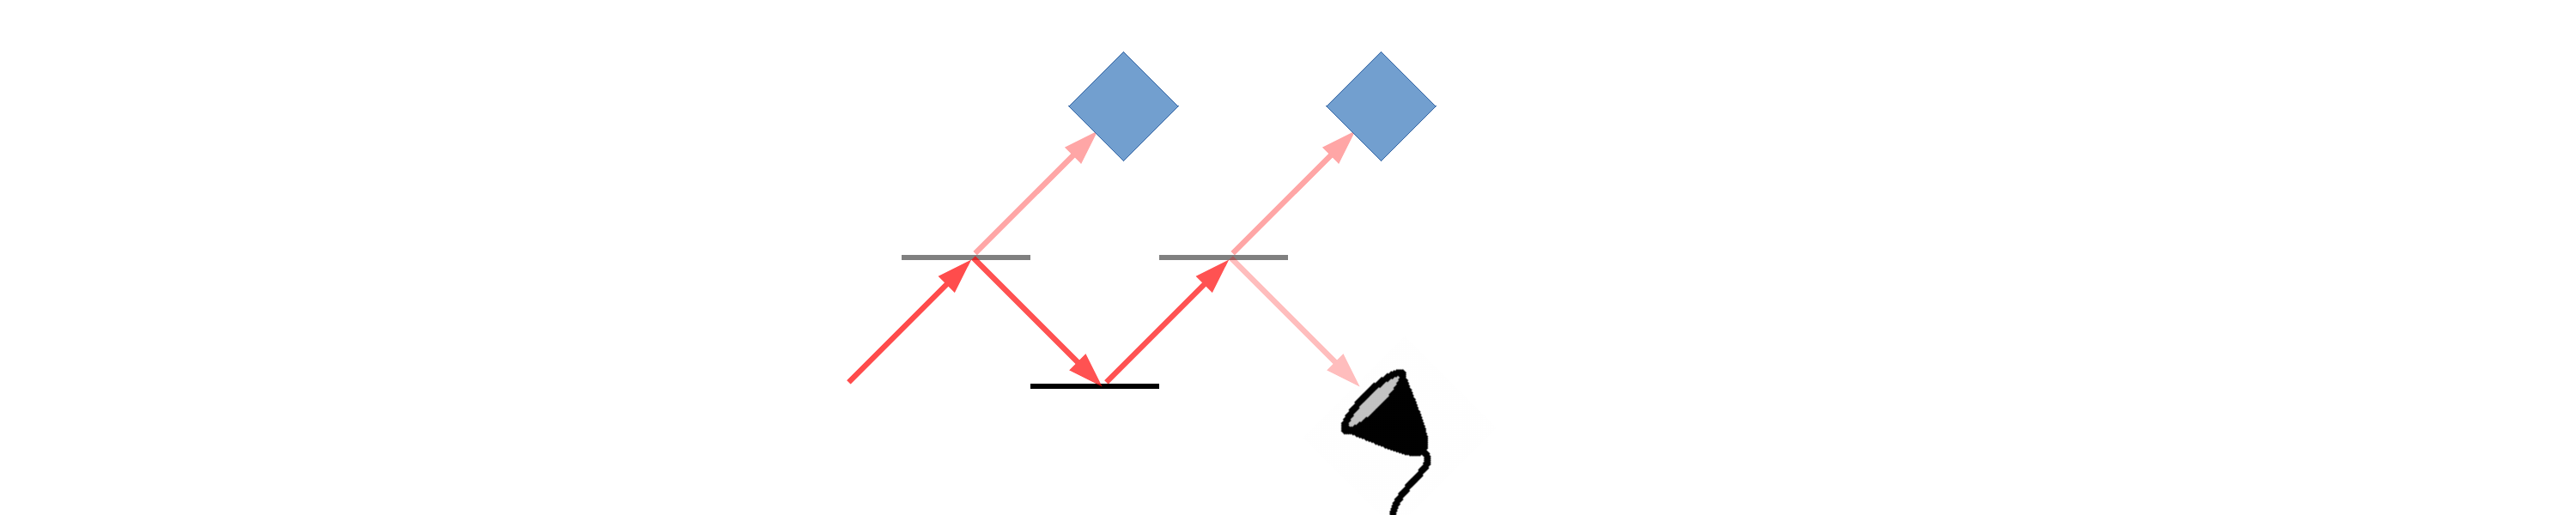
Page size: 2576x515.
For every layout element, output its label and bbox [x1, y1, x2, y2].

picture [1303, 336, 1496, 515]
text_box [1068, 52, 1179, 161]
text_box [1326, 52, 1437, 161]
